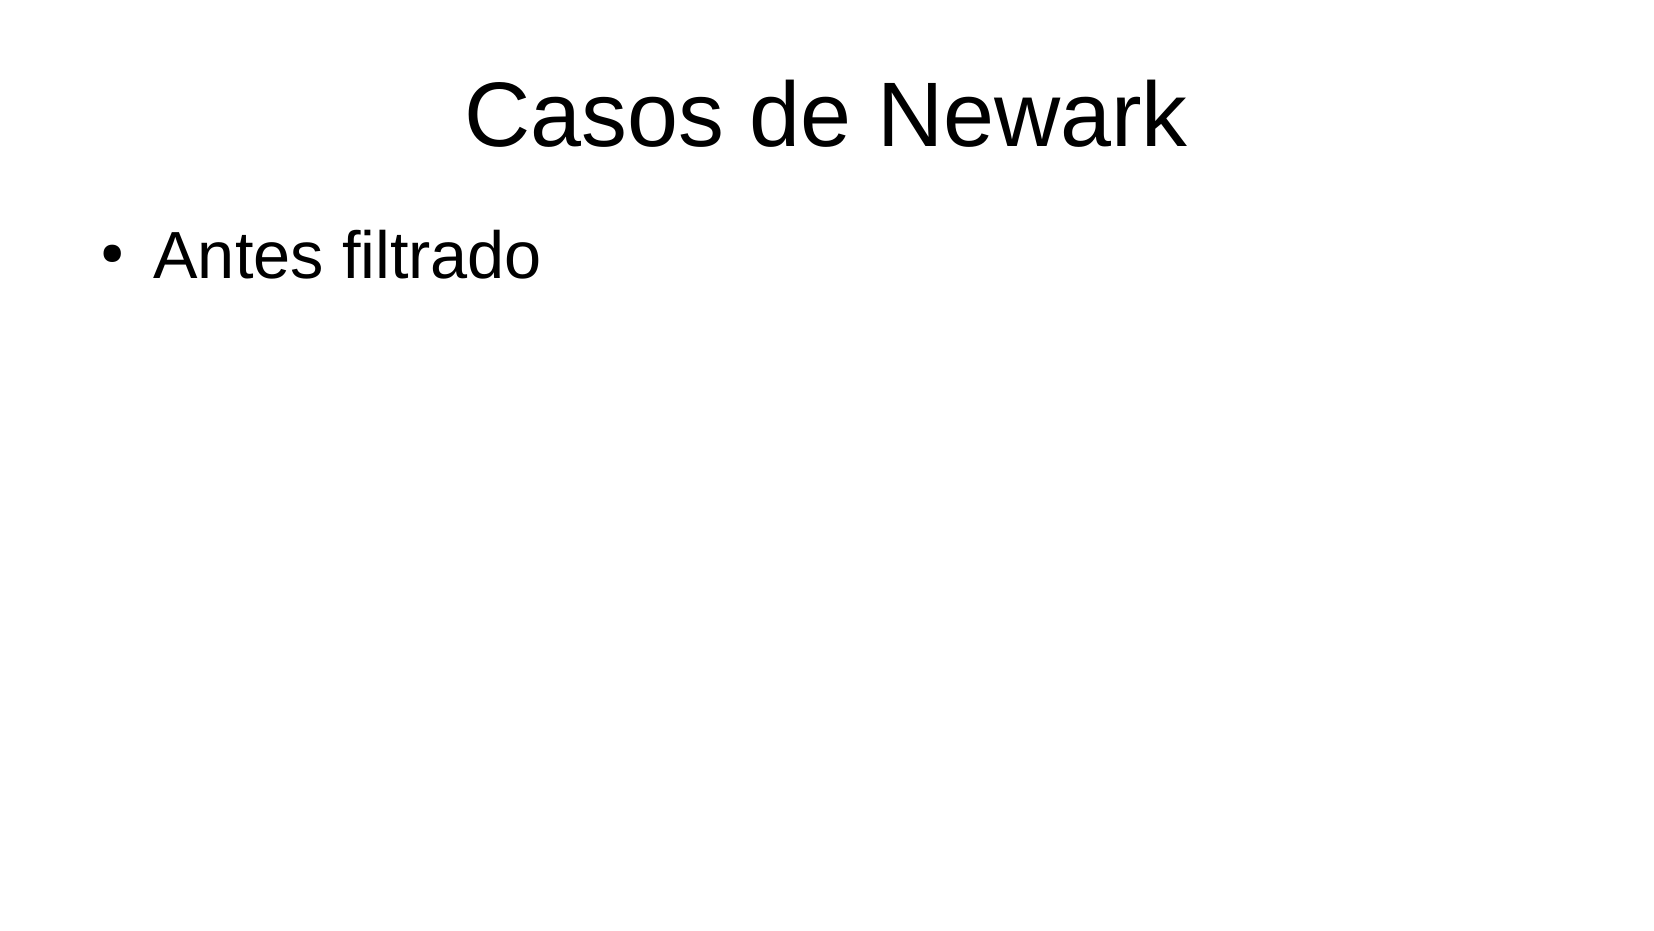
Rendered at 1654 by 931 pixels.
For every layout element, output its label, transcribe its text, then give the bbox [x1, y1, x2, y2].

title Casos de Newark [82, 37, 1571, 193]
list Antes filtrado [82, 217, 1571, 758]
